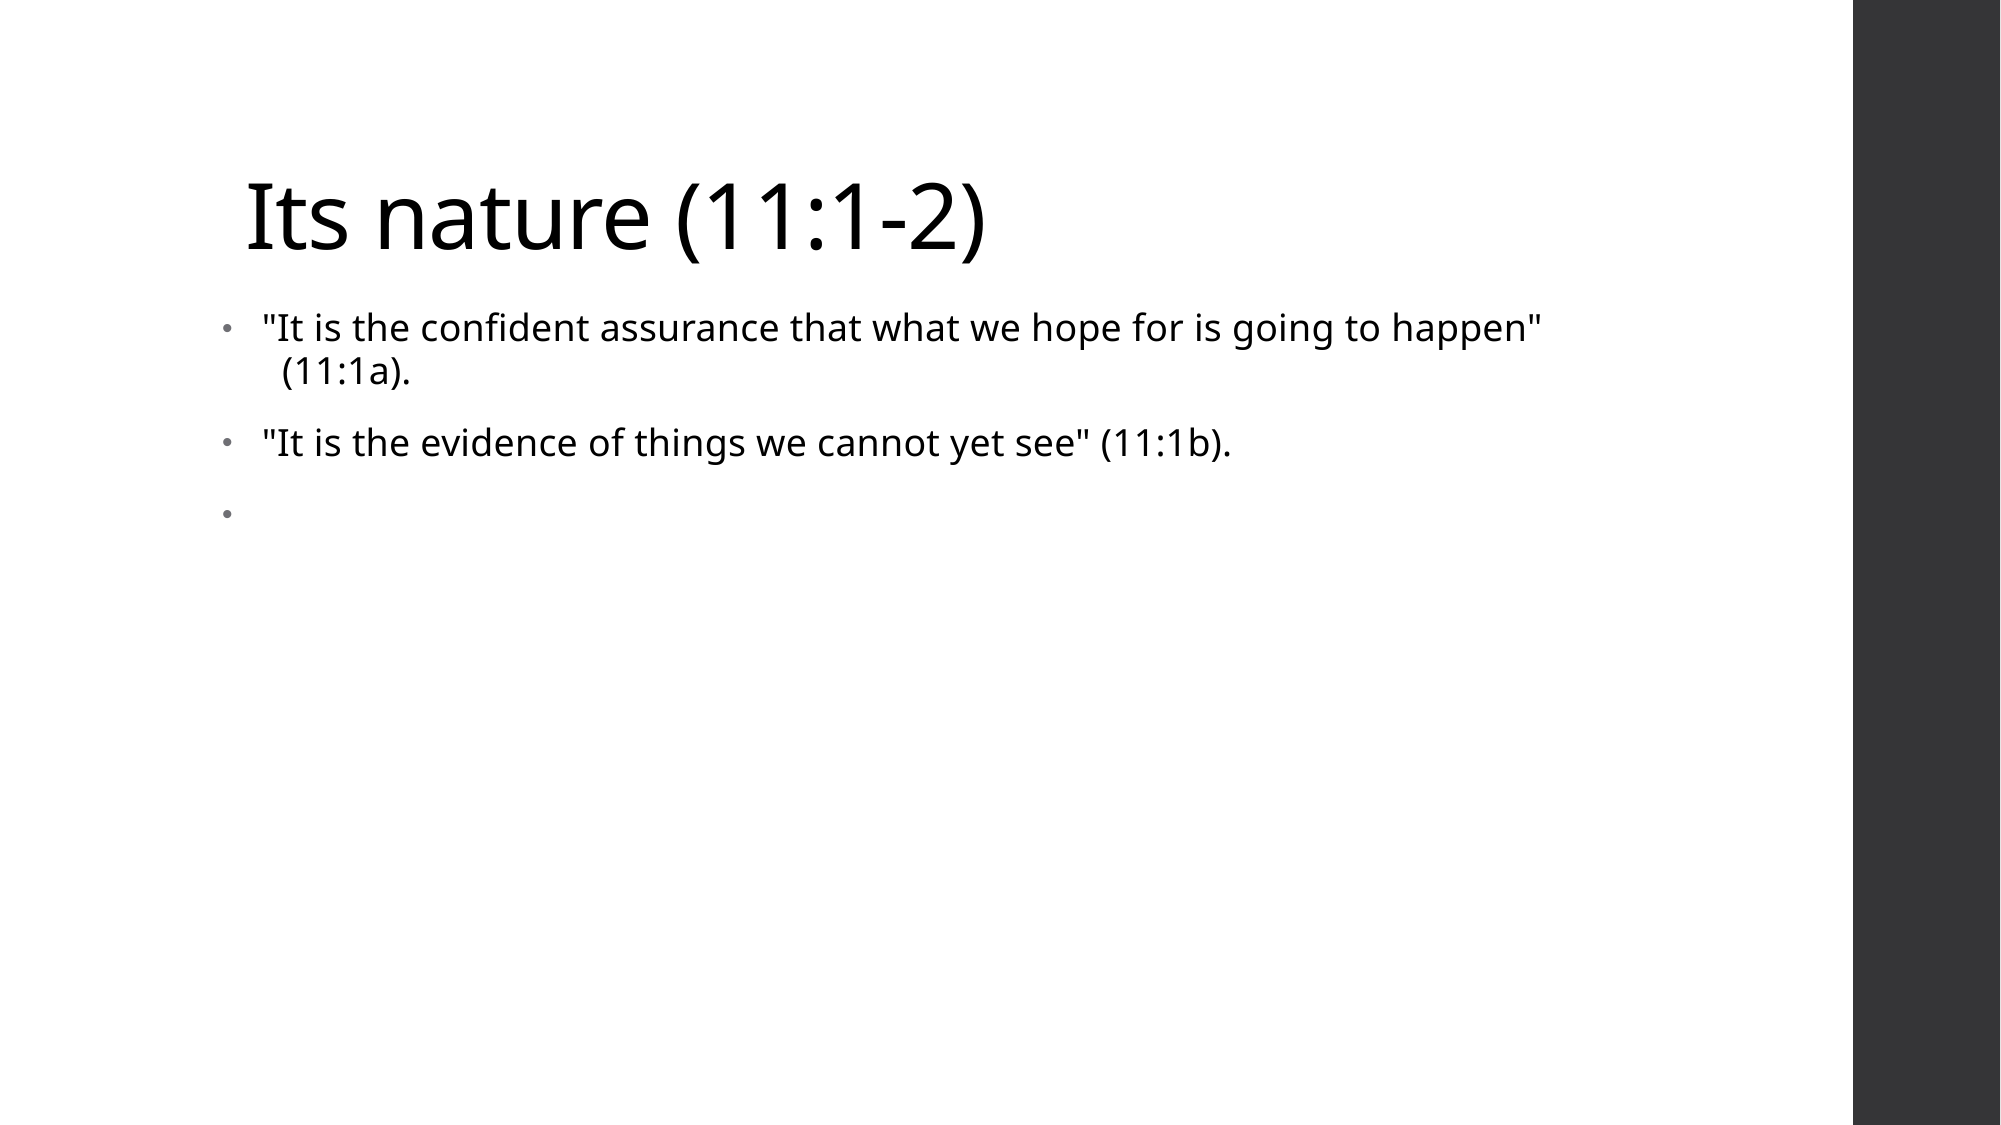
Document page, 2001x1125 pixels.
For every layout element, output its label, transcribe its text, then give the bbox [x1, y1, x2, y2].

title Its nature (11:1-2) [206, 60, 1797, 278]
list "It is the confident assurance that what we hope for is going to happen" (11:1a). "It is the evidence of things we cannot yet see" (11:1b). [206, 299, 1617, 1014]
